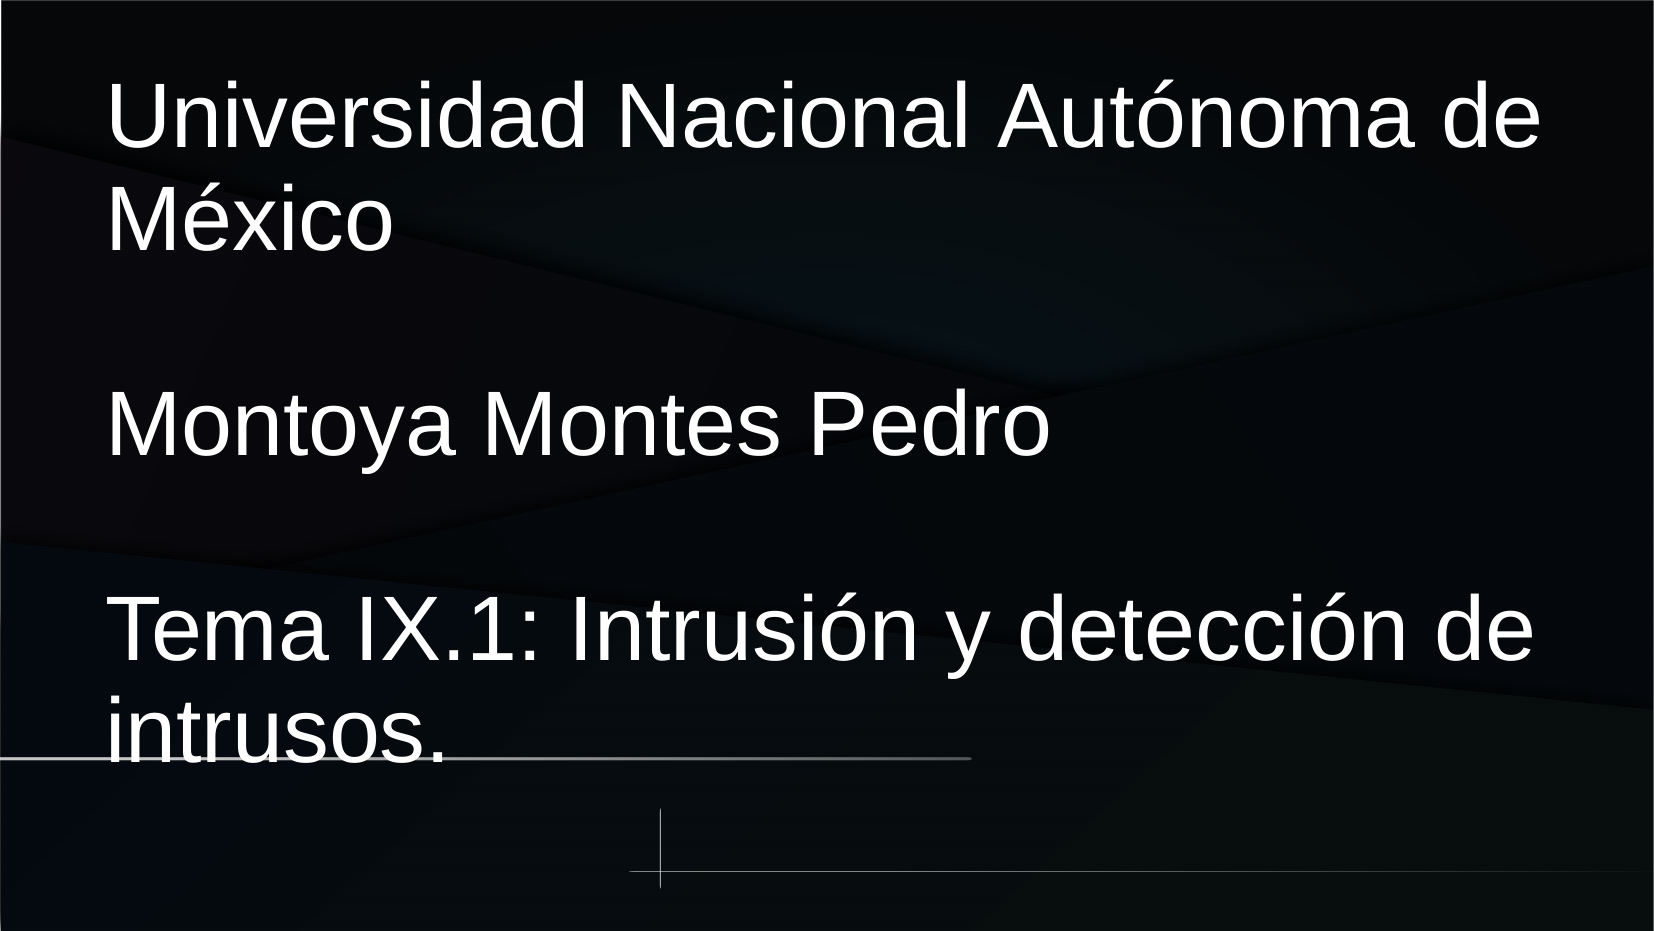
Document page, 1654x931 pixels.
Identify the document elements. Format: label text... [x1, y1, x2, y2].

picture [0, 0, 1654, 931]
title Universidad Nacional Autónoma de México Montoya Montes Pedro Tema IX.1: Intrusión y detección de intrusos. [105, 130, 1582, 819]
